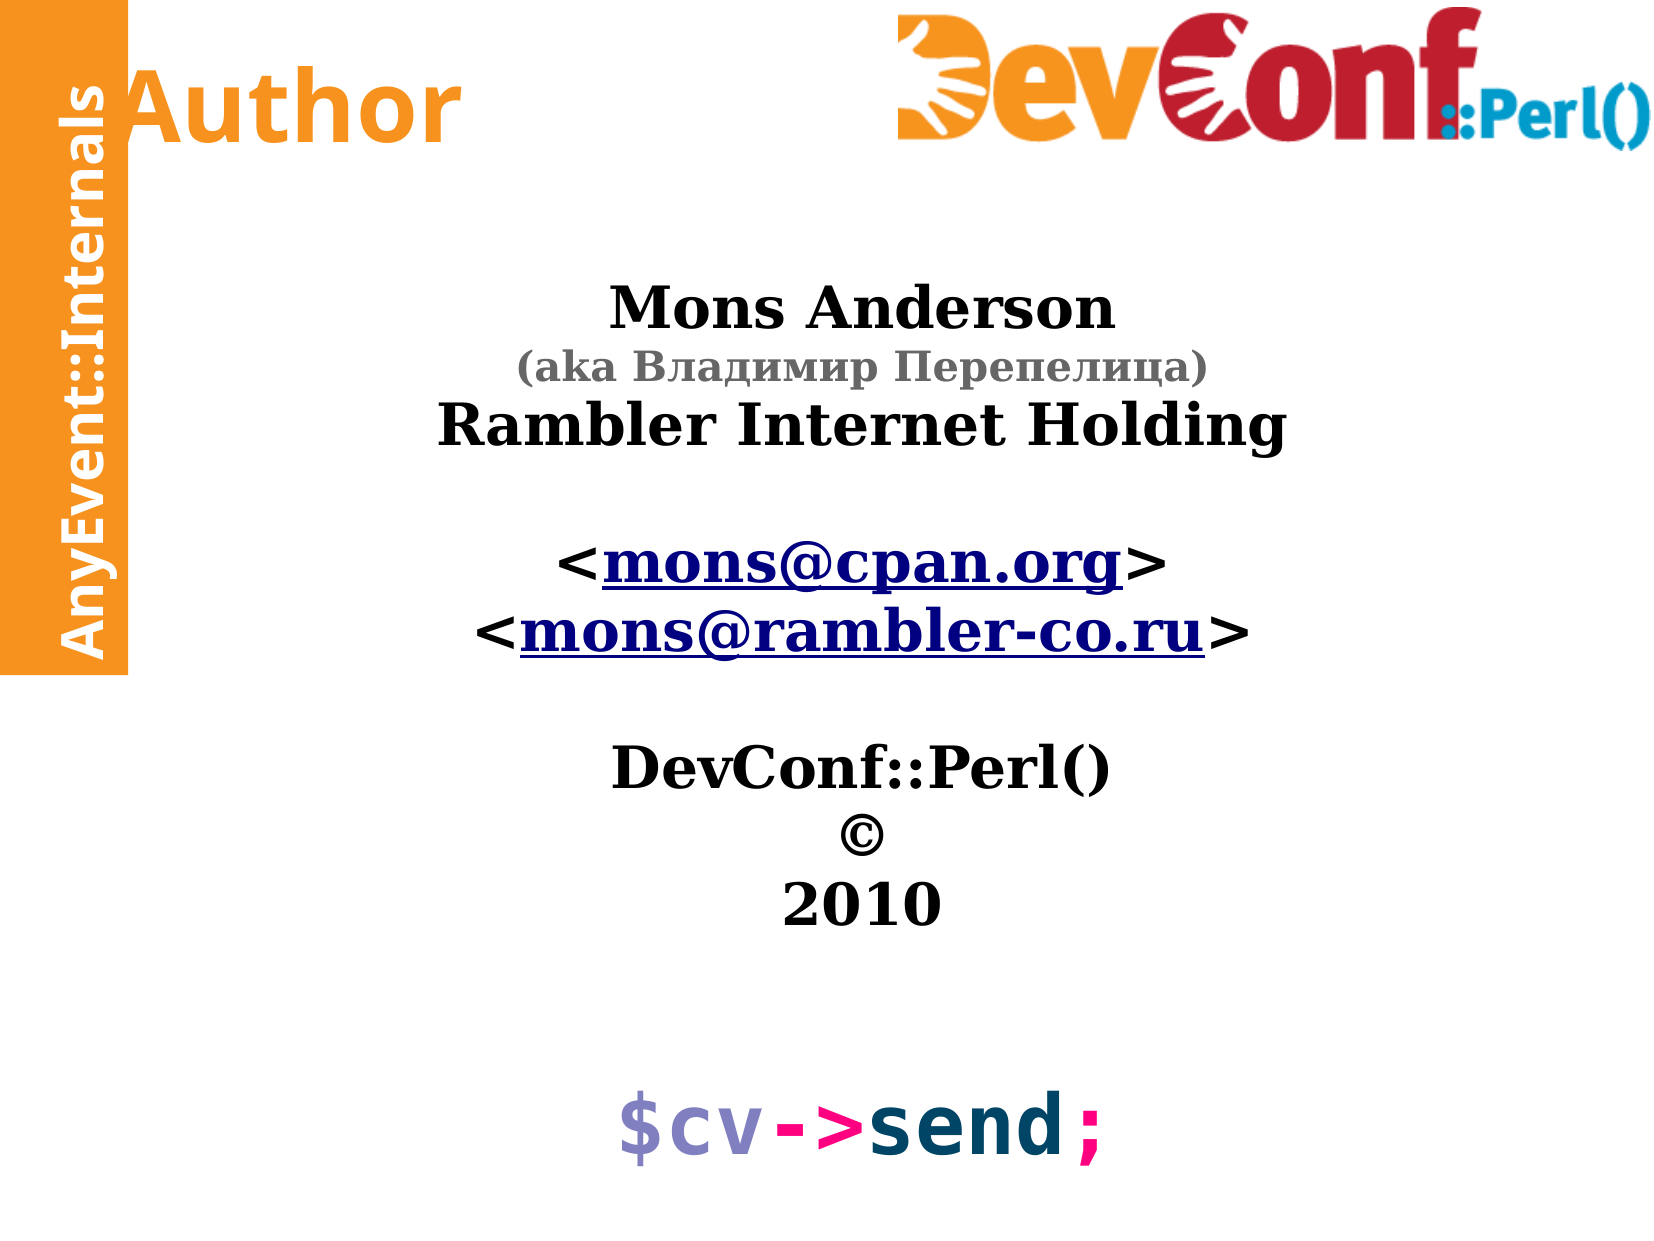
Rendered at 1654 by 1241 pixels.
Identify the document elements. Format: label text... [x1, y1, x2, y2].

text_box $cv->send; [153, 1055, 1579, 1196]
title Author [112, 45, 901, 162]
text_box AnyEvent::Internals [0, 0, 84, 676]
text_box Mons Anderson (aka Владимир Перепелица) Rambler Internet Holding <mons@cpan.org> <mons@rambler-co.ru> DevConf::Perl() © 2010 [150, 188, 1576, 1024]
picture [898, 7, 1651, 151]
